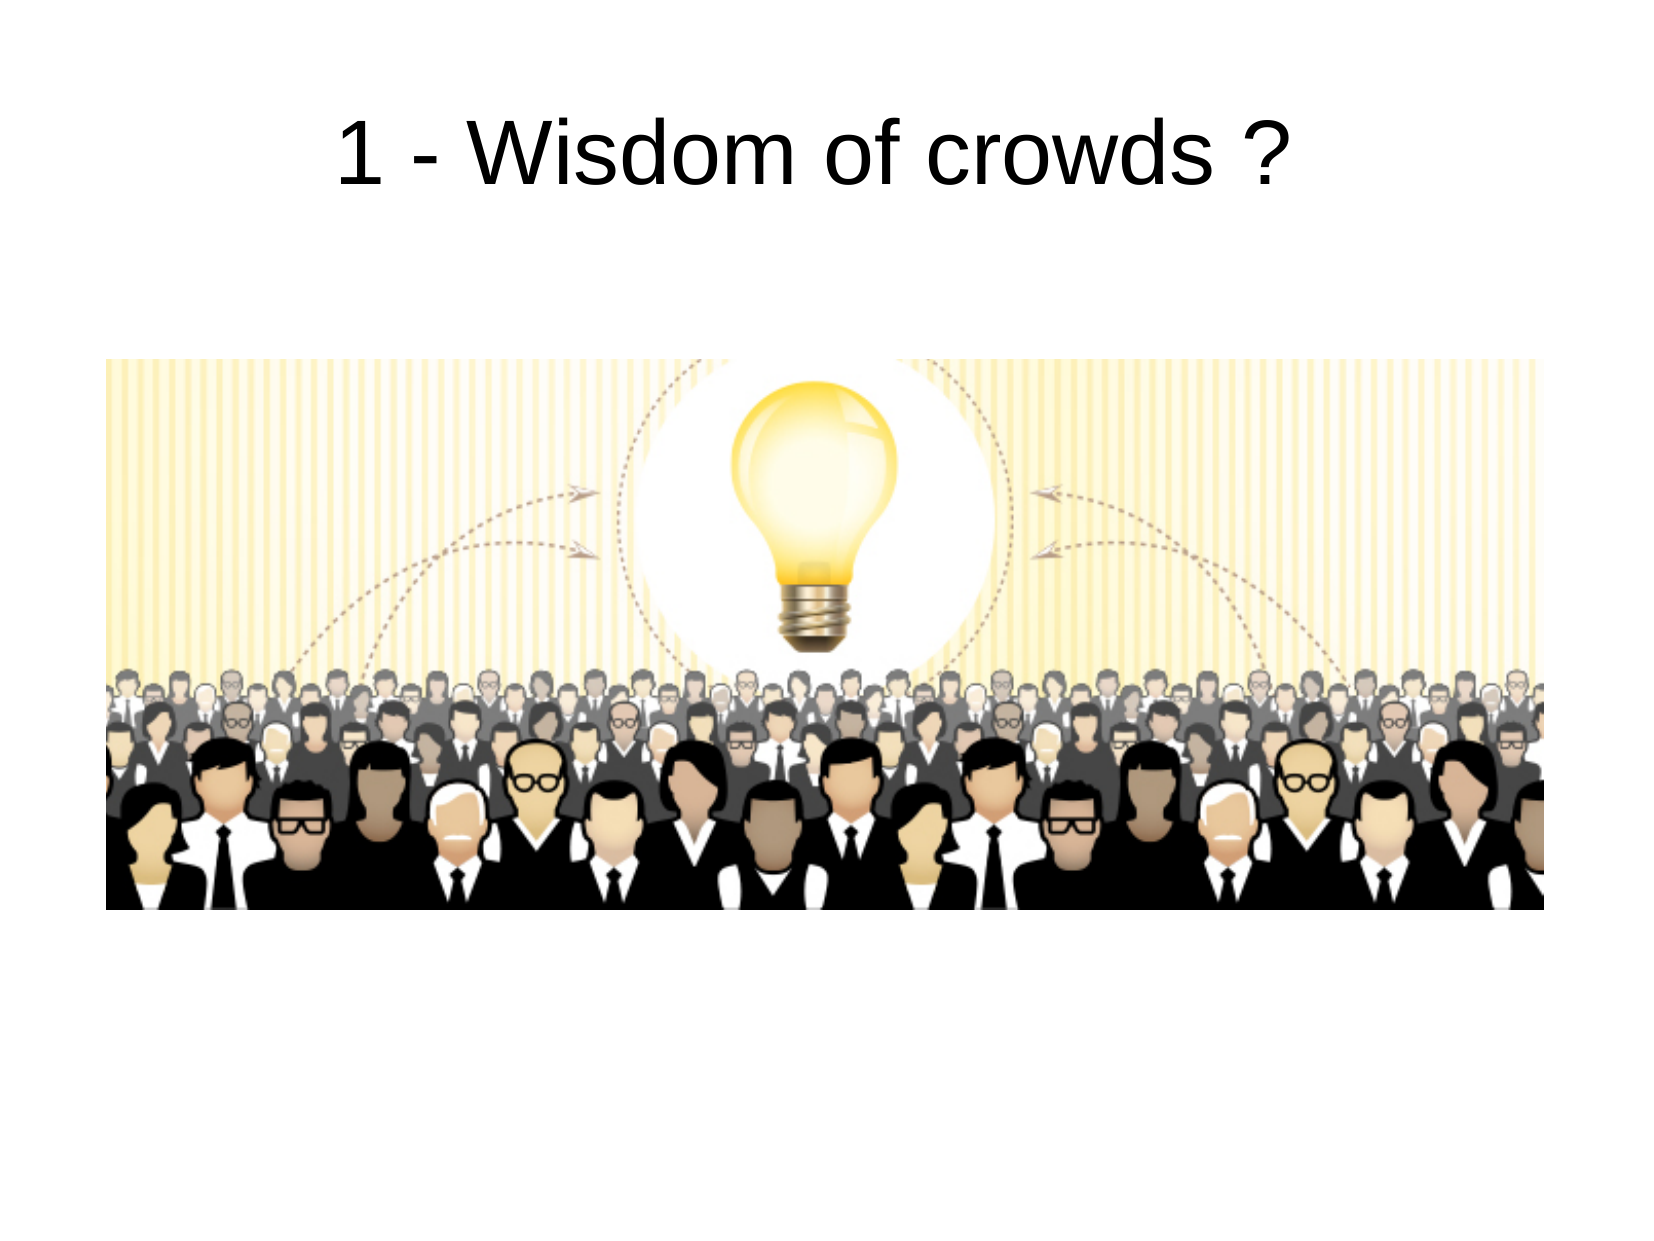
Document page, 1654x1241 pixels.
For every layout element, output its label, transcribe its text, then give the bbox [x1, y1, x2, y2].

picture [106, 359, 1544, 910]
title 1 - Wisdom of crowds ? [82, 49, 1571, 257]
